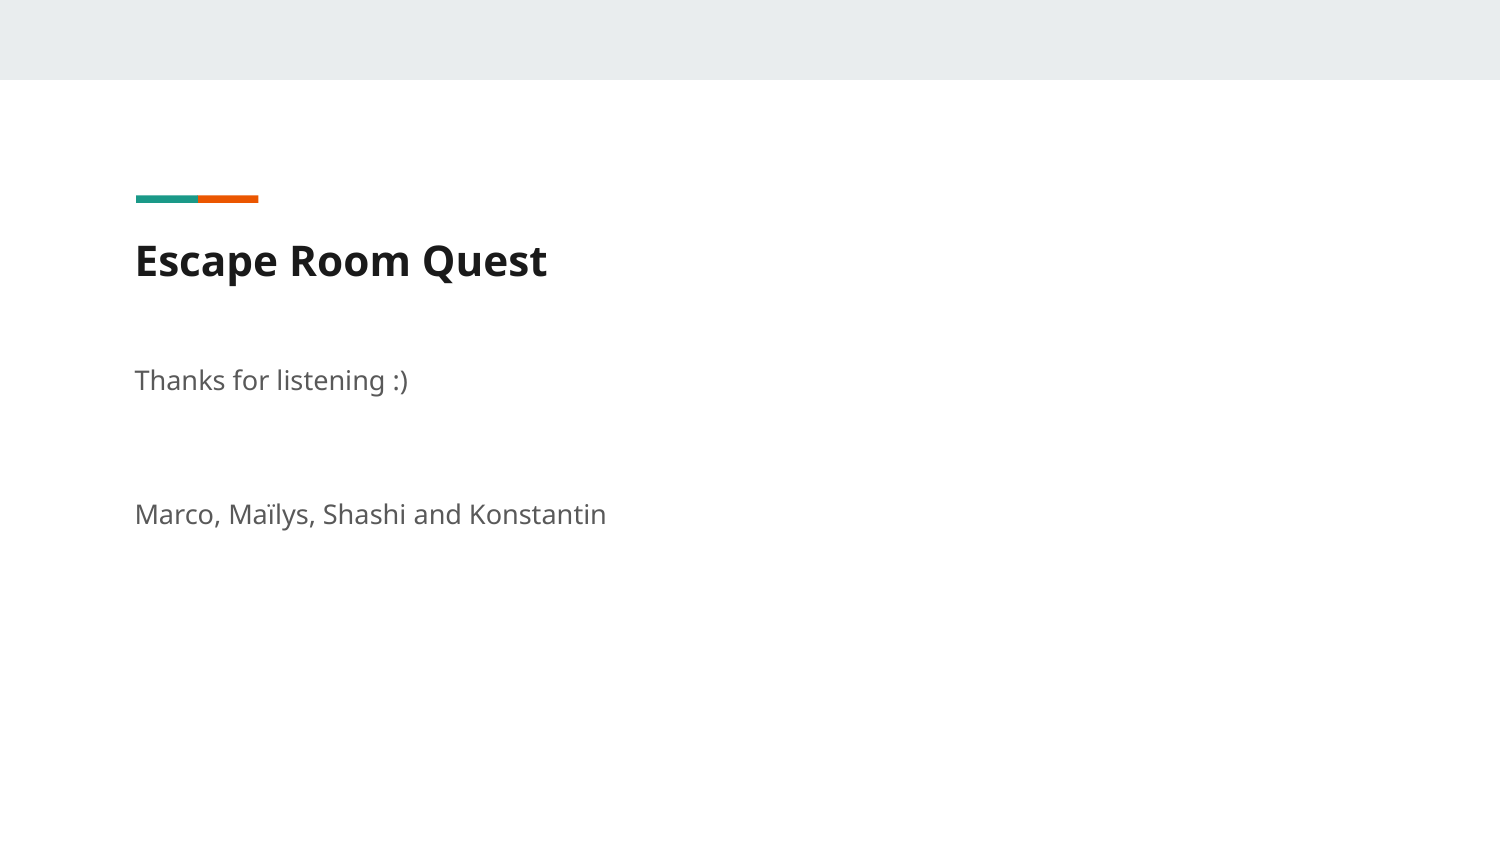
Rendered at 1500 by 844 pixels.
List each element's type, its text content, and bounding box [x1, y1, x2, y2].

title Escape Room Quest [119, 216, 1381, 305]
list Thanks for listening :) Marco, Maïlys, Shashi and Konstantin [119, 341, 1381, 712]
